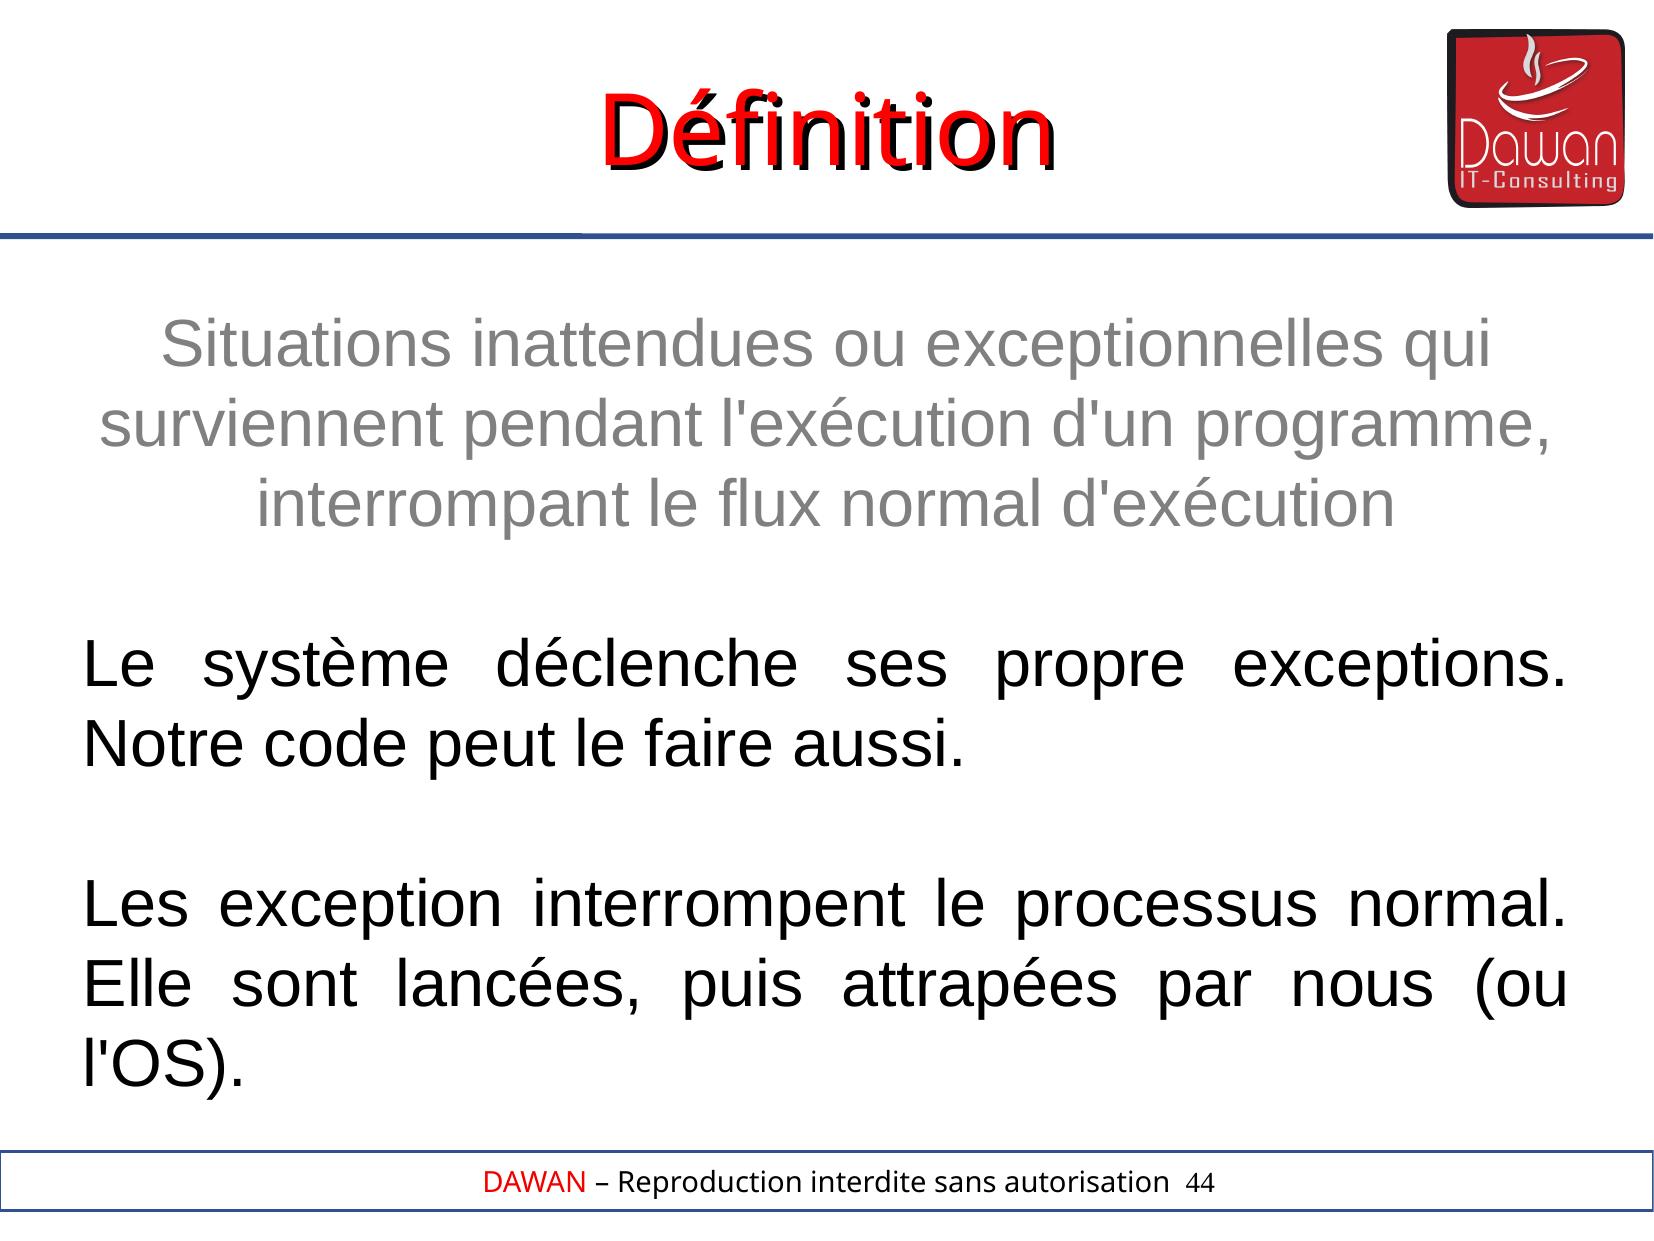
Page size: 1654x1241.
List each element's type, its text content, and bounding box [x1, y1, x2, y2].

text_box Définition [88, 50, 1565, 182]
text_box Situations inattendues ou exceptionnelles qui surviennent pendant l'exécution d'un programme, interrompant le flux normal d'exécution Le système déclenche ses propre exceptions. Notre code peut le faire aussi. Les exception interrompent le processus normal. Elle sont lancées, puis attrapées par nous (ou l'OS). [82, 297, 1571, 1102]
text_box [1185, 1163, 1565, 1228]
